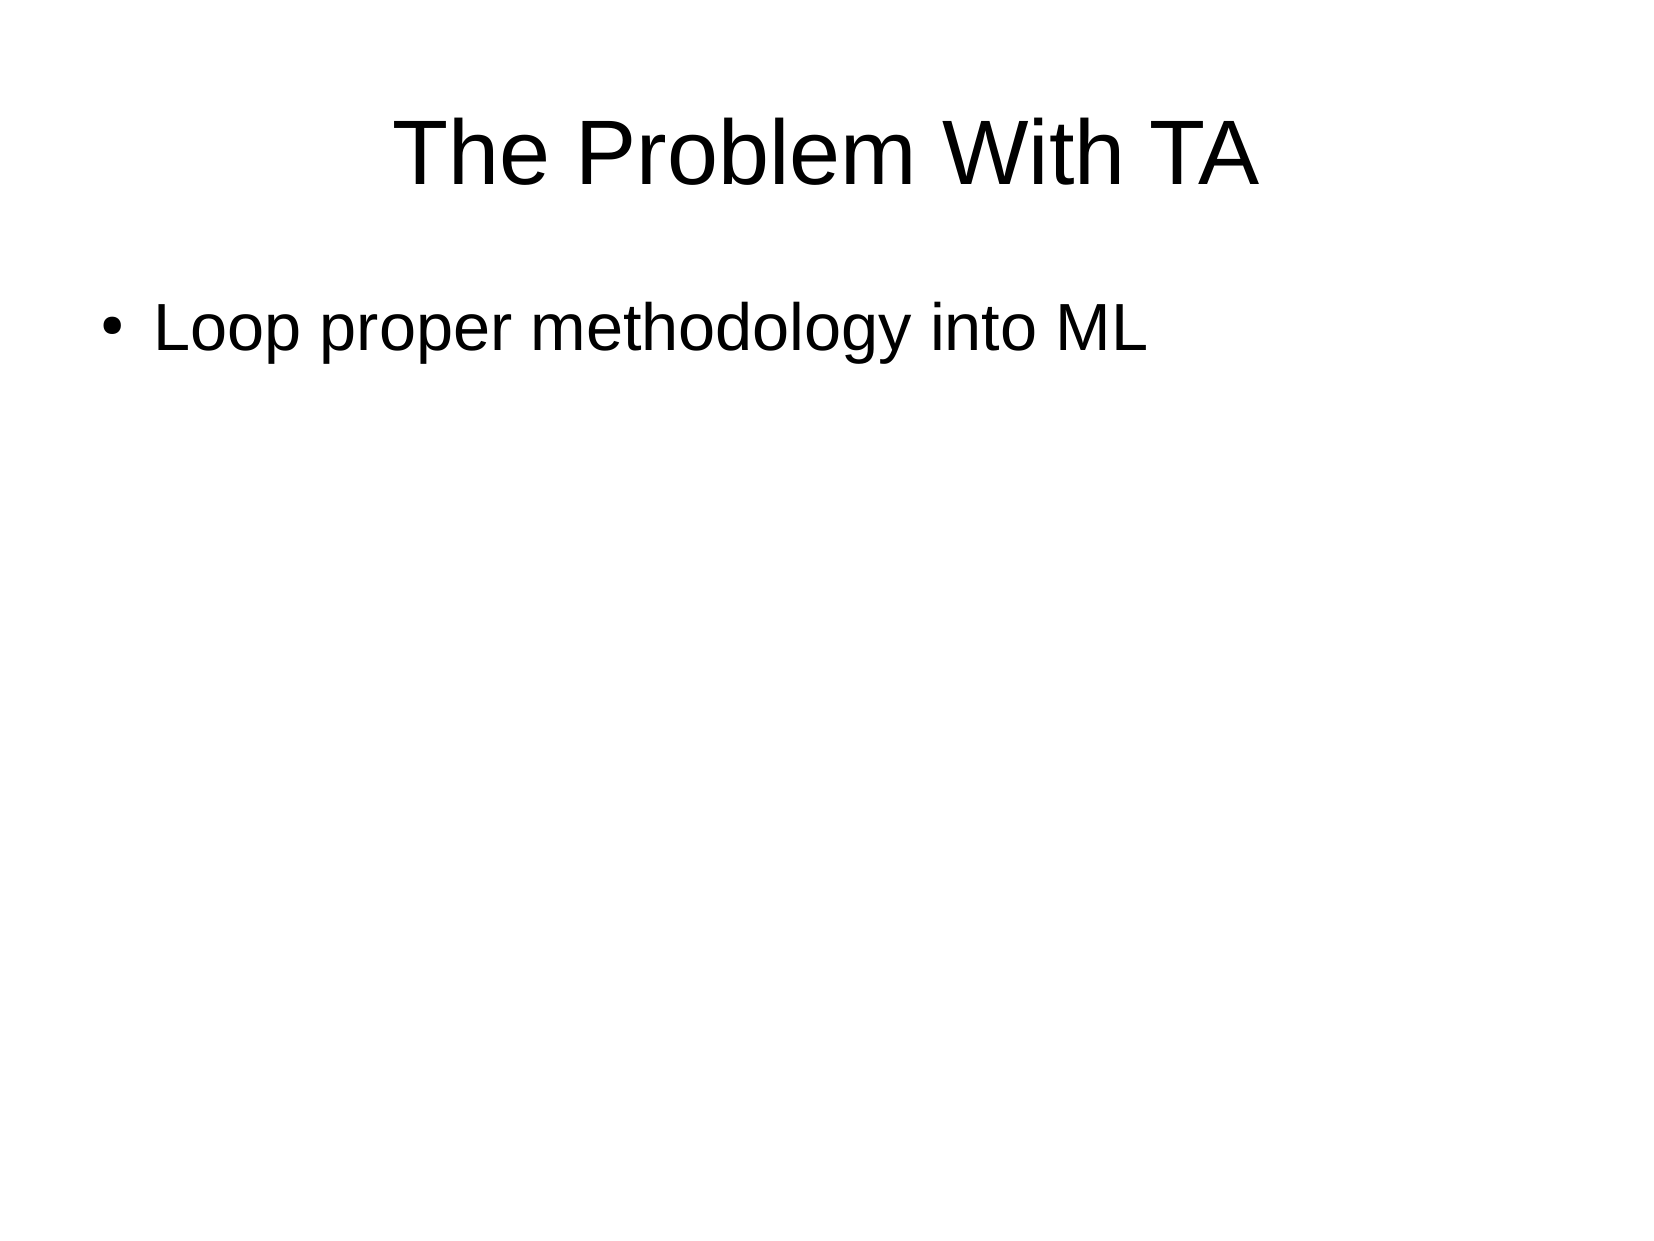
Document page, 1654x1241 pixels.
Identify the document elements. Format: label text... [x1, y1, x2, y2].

title The Problem With TA [82, 49, 1571, 257]
list Loop proper methodology into ML [82, 290, 1571, 1010]
